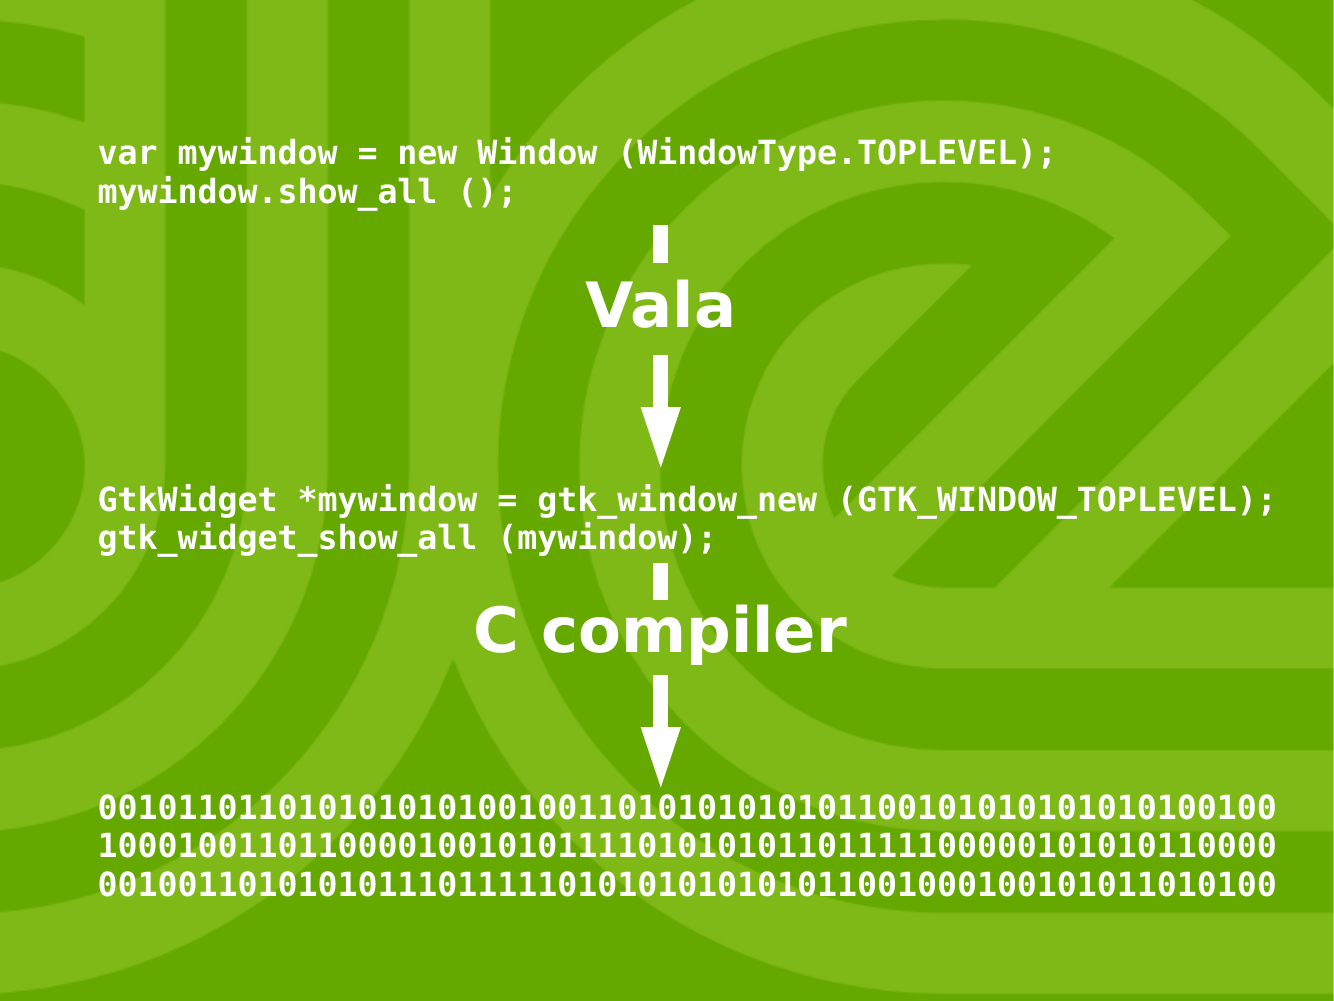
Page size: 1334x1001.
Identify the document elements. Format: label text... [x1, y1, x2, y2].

text_box Vala [570, 262, 752, 413]
picture [0, 0, 1334, 1001]
text_box var mywindow = new Window (WindowType.TOPLEVEL); mywindow.show_all (); GtkWidget *mywindow = gtk_window_new (GTK_WINDOW_TOPLEVEL); gtk_widget_show_all (mywindow); 00101101101010101010010011010101010101100101010101010100100 10001001101100001001010111101010101101111100000101010110000 00100110101010111011111010101010101011001000100101011010100 [82, 126, 1293, 912]
text_box C compiler [459, 587, 863, 676]
